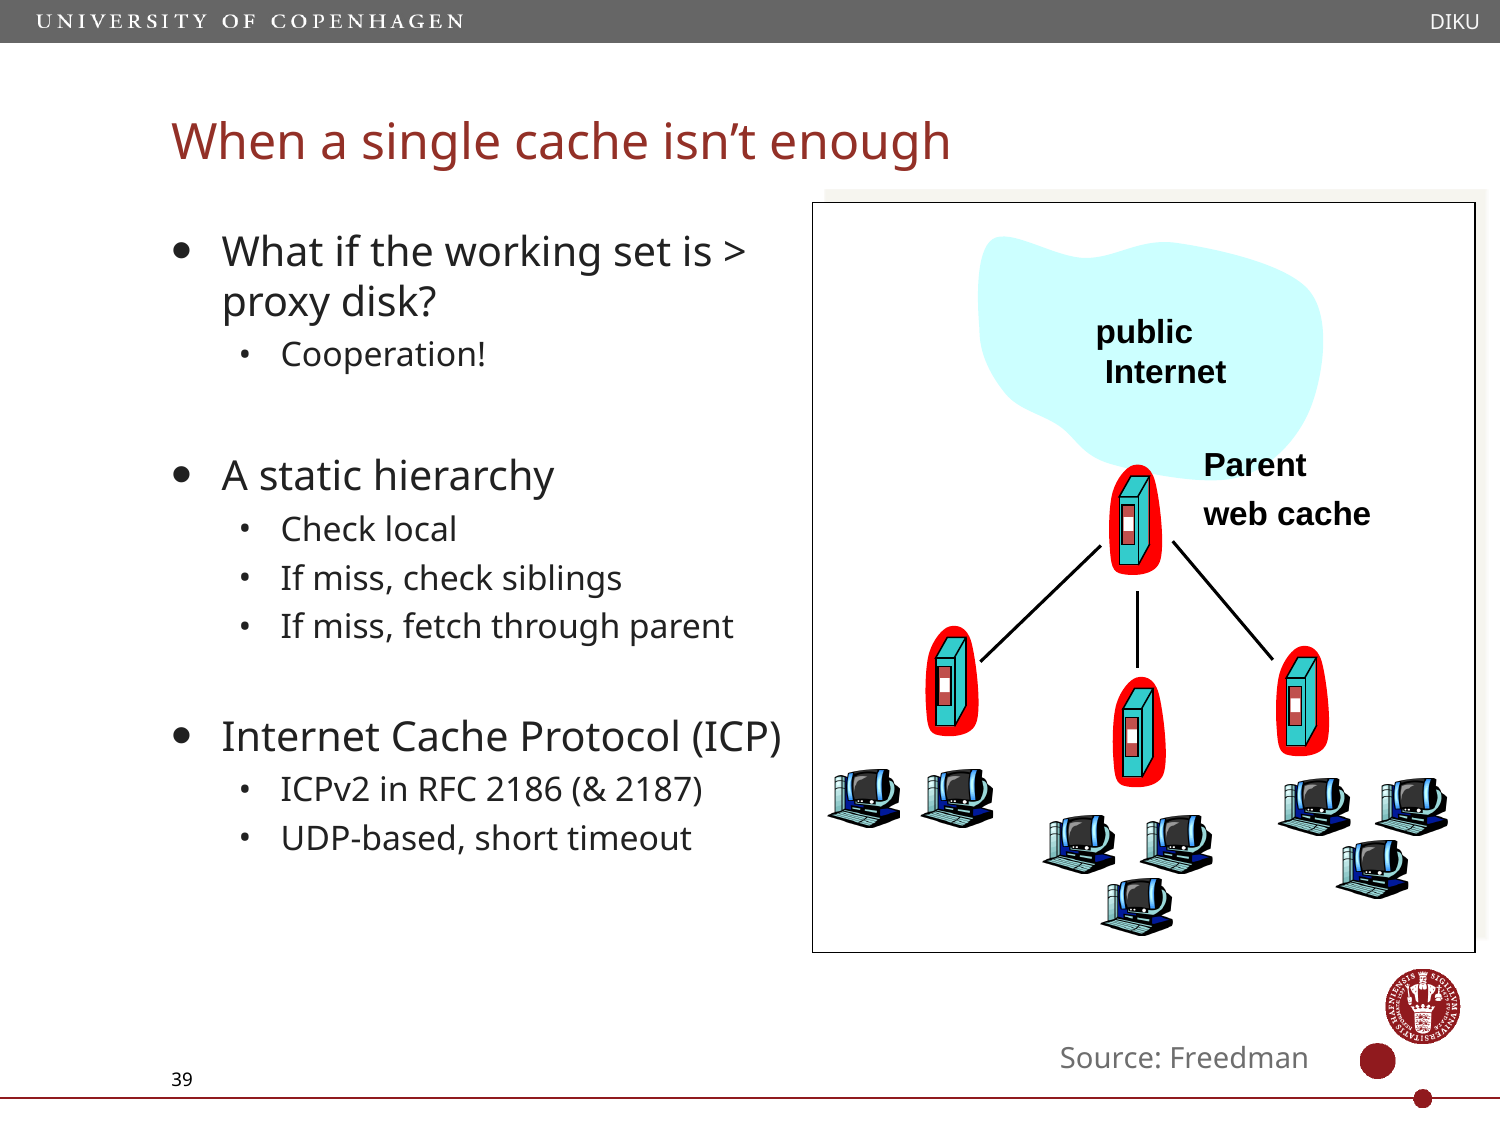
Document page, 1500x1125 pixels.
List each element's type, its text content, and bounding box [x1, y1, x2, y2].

chart [1277, 777, 1351, 836]
text_box Parent web cache [1188, 435, 1387, 540]
text_box Source: Freedman [1045, 1031, 1377, 1083]
title When a single cache isn’t enough [171, 75, 1329, 171]
chart [1042, 814, 1116, 874]
text_box <number> [171, 1067, 522, 1092]
text_box [812, 202, 1475, 953]
chart [1374, 777, 1448, 836]
chart [1139, 814, 1213, 874]
chart [920, 768, 994, 828]
picture [0, 910, 1500, 1122]
chart [827, 768, 901, 828]
text_box DIKU [469, 0, 1495, 43]
chart [1100, 877, 1173, 936]
text_box public Internet [1080, 302, 1242, 398]
list What if the working set is > proxy disk? Cooperation! A static hierarchy Check local If miss, check siblings If miss, fetch through parent Internet Cache Protocol (ICP) ICPv2 in RFC 2186 (& 2187) UDP-based, short timeout [171, 225, 786, 900]
chart [1335, 839, 1409, 899]
